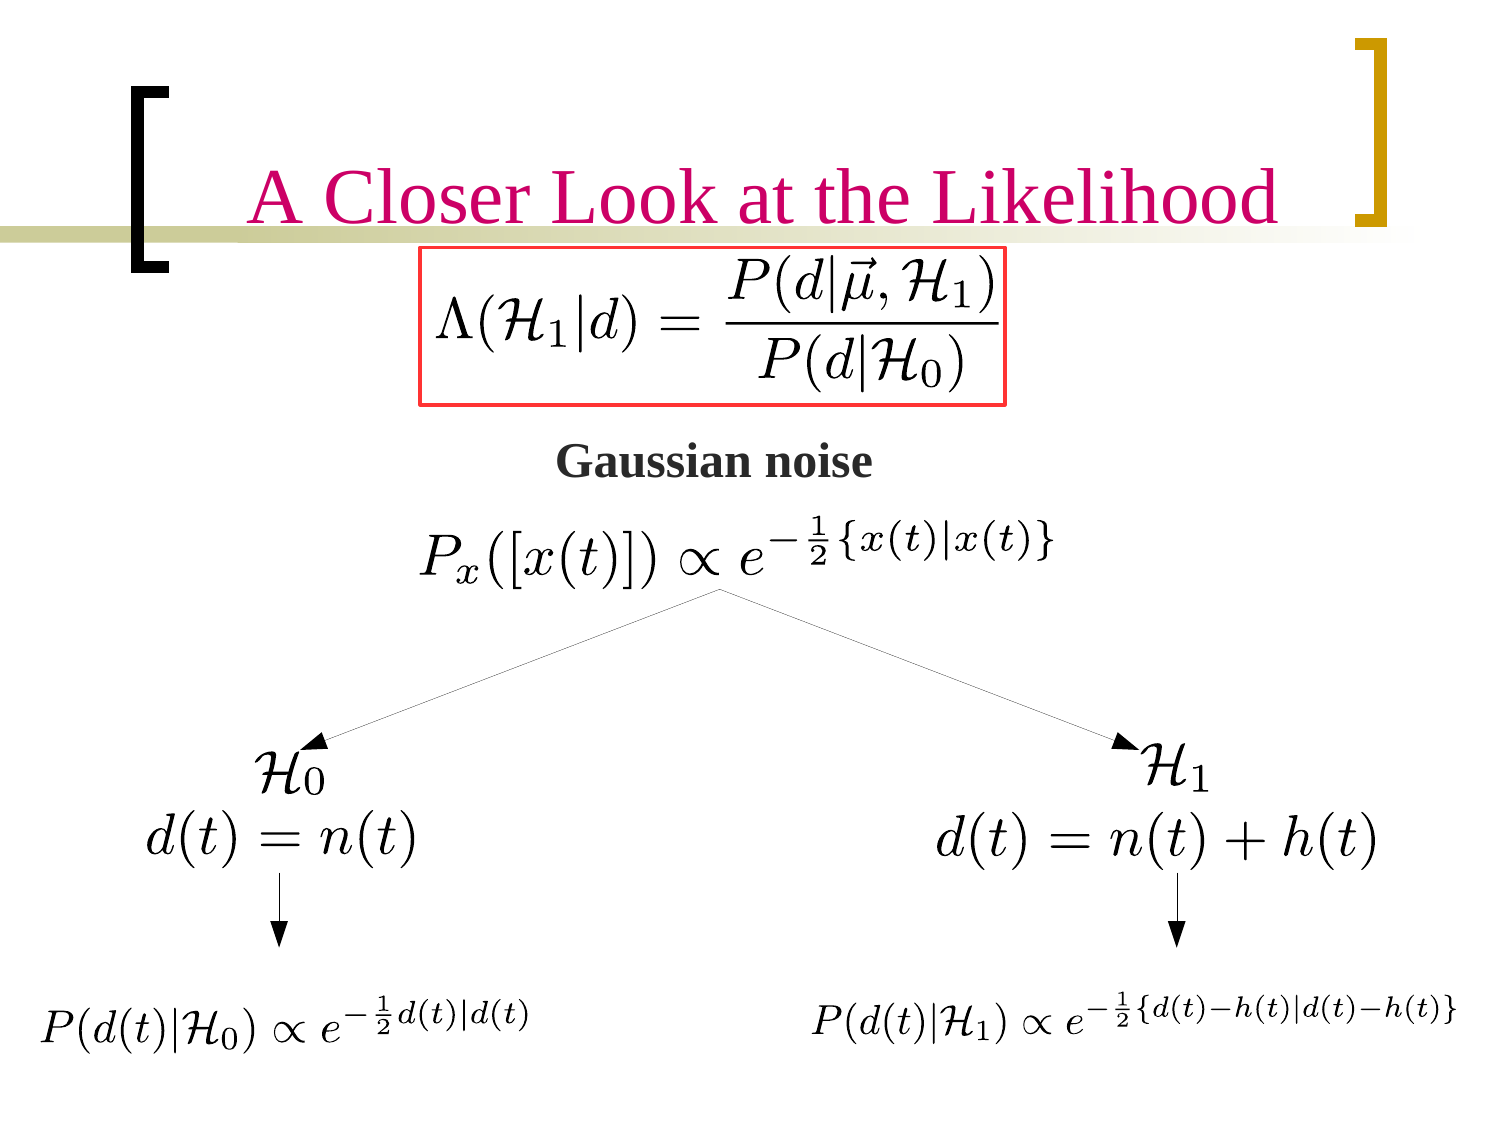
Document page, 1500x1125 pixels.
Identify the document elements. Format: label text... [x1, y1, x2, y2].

title A Closer Look at the Likelihood [161, 15, 1336, 248]
text_box [810, 991, 1459, 1045]
text_box Gaussian noise [540, 420, 889, 496]
text_box [420, 248, 1006, 405]
text_box [38, 995, 532, 1054]
text_box [254, 751, 301, 795]
text_box [934, 811, 1381, 871]
text_box [1193, 764, 1209, 792]
text_box [304, 767, 324, 796]
text_box [1140, 743, 1187, 786]
text_box [417, 515, 1058, 590]
text_box [144, 810, 421, 869]
